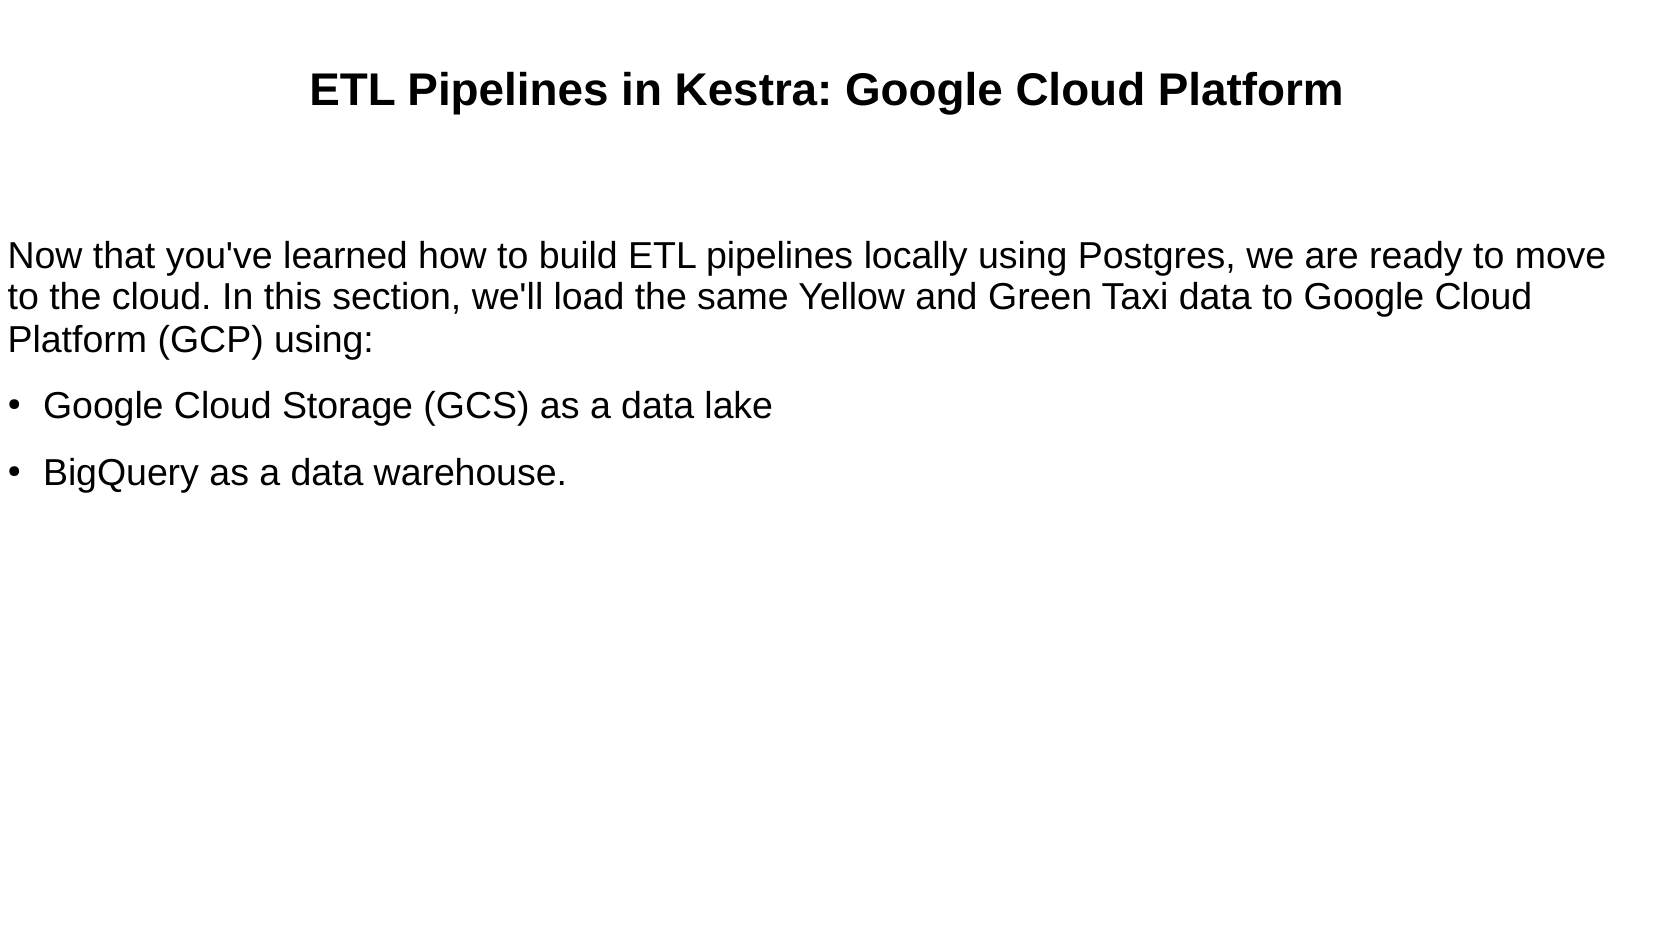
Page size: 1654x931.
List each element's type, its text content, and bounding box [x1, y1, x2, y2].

subtitle Now that you've learned how to build ETL pipelines locally using Postgres, we are ready to move to the cloud. In this section, we'll load the same Yellow and Green Taxi data to Google Cloud Platform (GCP) using: Google Cloud Storage (GCS) as a data lake BigQuery as a data warehouse. [7, 150, 1613, 645]
title ETL Pipelines in Kestra: Google Cloud Platform [82, 37, 1571, 150]
